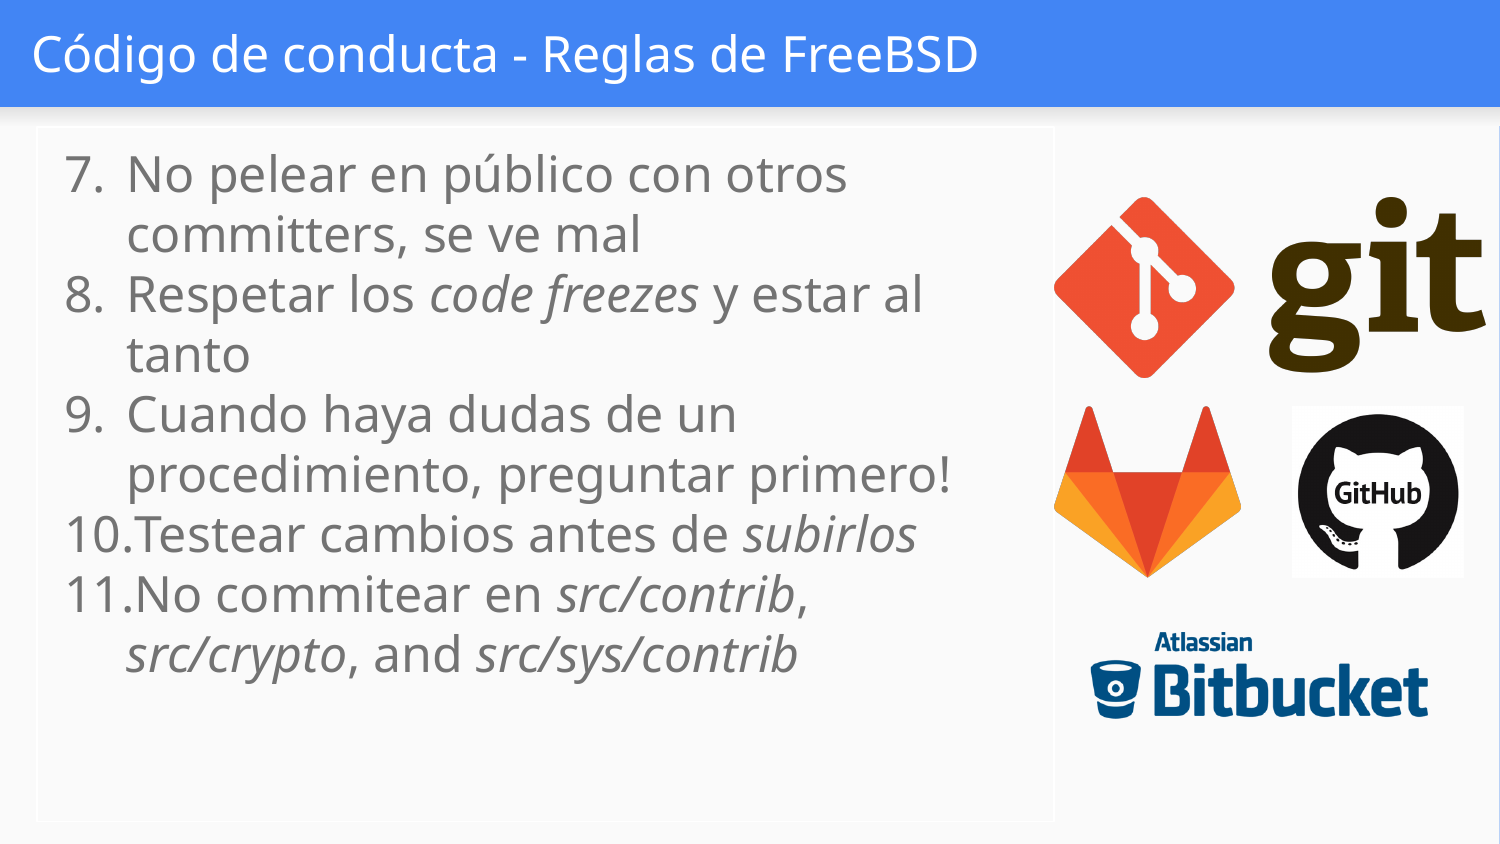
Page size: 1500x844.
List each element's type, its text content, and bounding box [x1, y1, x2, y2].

picture [1054, 406, 1241, 578]
picture [1054, 197, 1486, 378]
picture [1292, 406, 1464, 578]
title Código de conducta - Reglas de FreeBSD [16, 2, 1464, 102]
picture [1054, 606, 1464, 744]
list No pelear en público con otros committers, se ve mal Respetar los code freezes y estar al tanto Cuando haya dudas de un procedimiento, preguntar primero! Testear cambios antes de subirlos No commitear en src/contrib, src/crypto, and src/sys/contrib [36, 127, 1055, 822]
